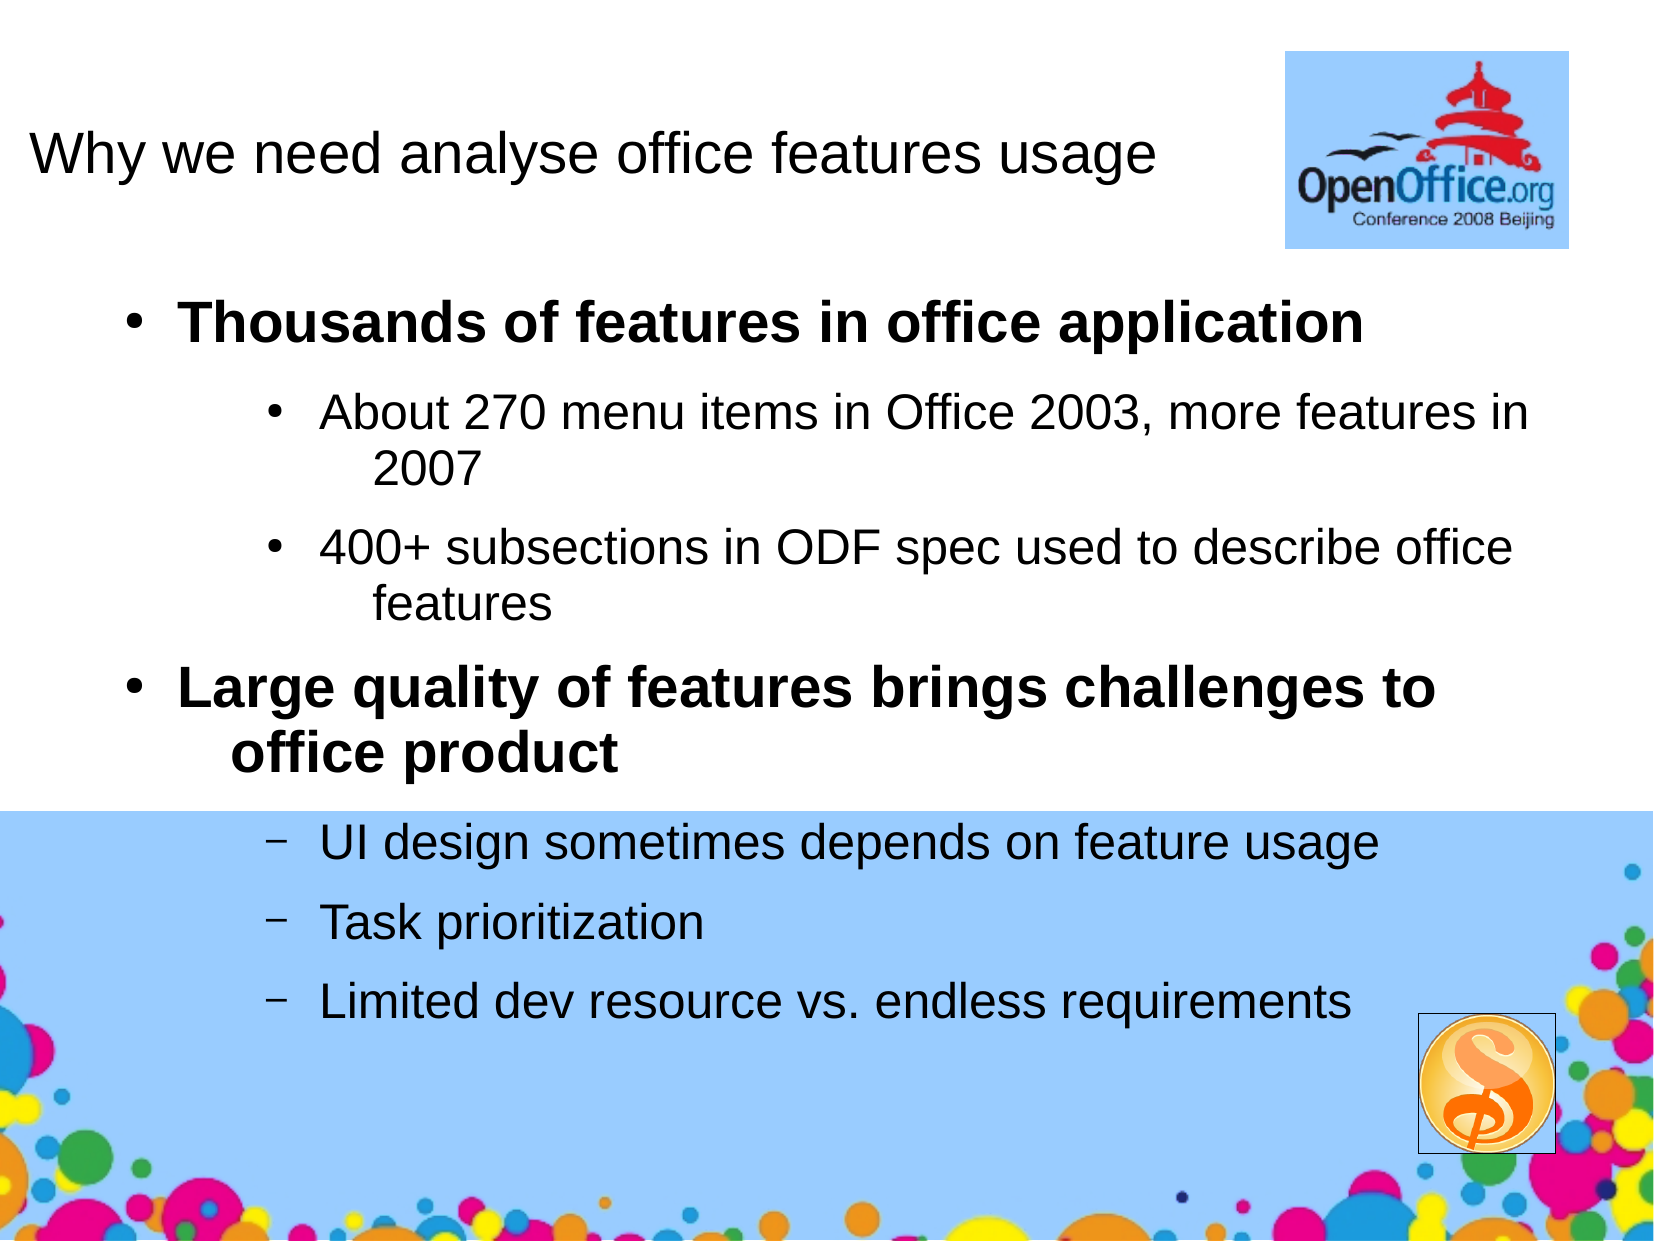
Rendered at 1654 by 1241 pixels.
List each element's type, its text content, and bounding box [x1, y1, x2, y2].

picture [0, 810, 1654, 1241]
title Why we need analyse office features usage [29, 49, 1596, 257]
list Thousands of features in office application About 270 menu items in Office 2003, more features in 2007 400+ subsections in ODF spec used to describe office features Large quality of features brings challenges to office product UI design sometimes depends on feature usage Task prioritization Limited dev resource vs. endless requirements [88, 290, 1577, 1109]
picture [1419, 1109, 1555, 1153]
